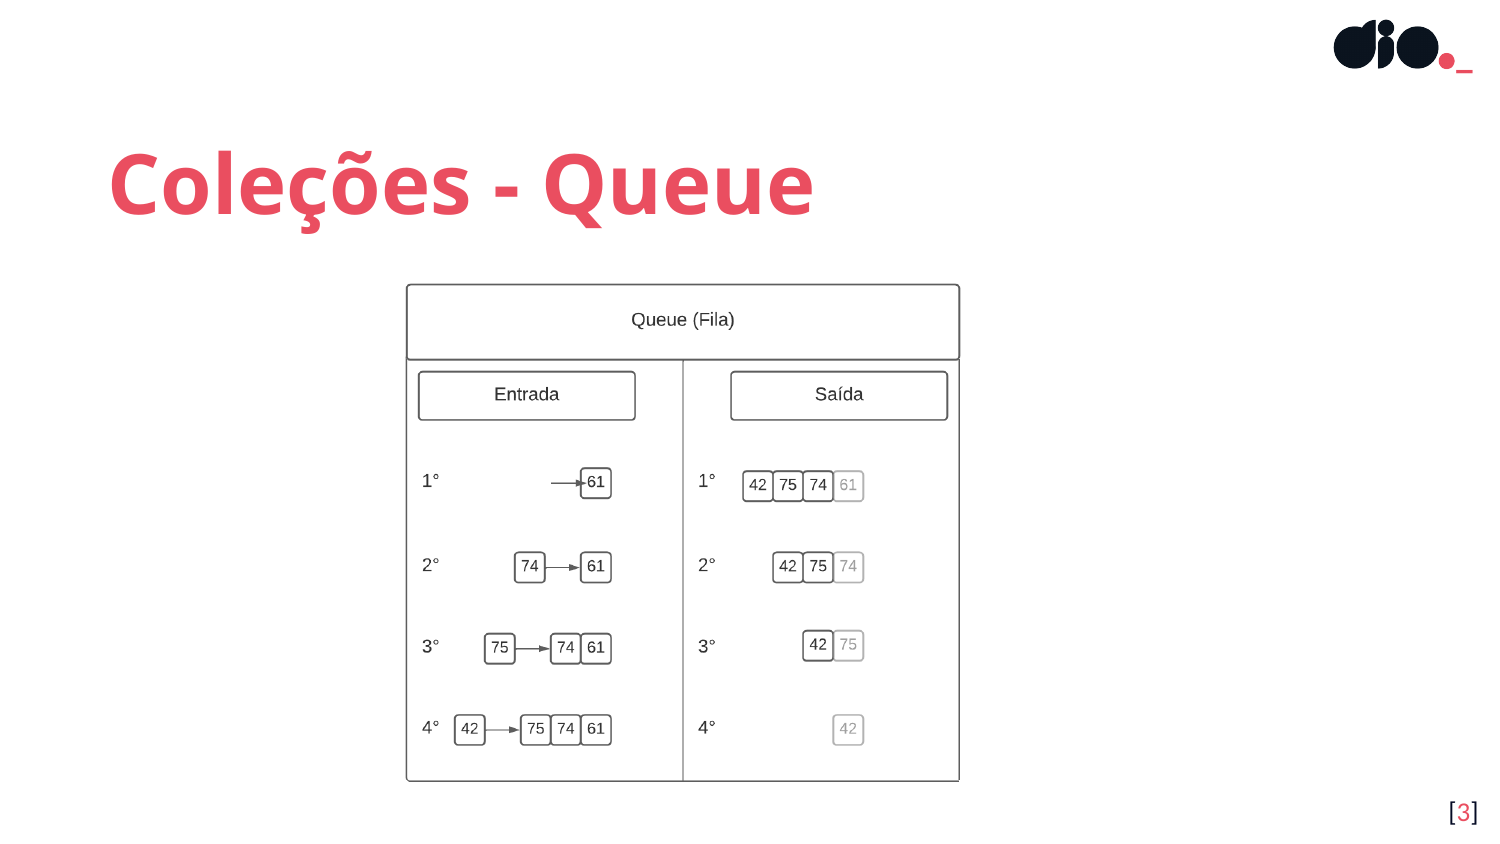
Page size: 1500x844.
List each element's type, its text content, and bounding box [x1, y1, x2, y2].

picture [1333, 19, 1473, 74]
text_box Coleções - Queue [92, 104, 1408, 243]
slide_number [<number>] [1403, 779, 1494, 844]
picture [380, 259, 1019, 811]
